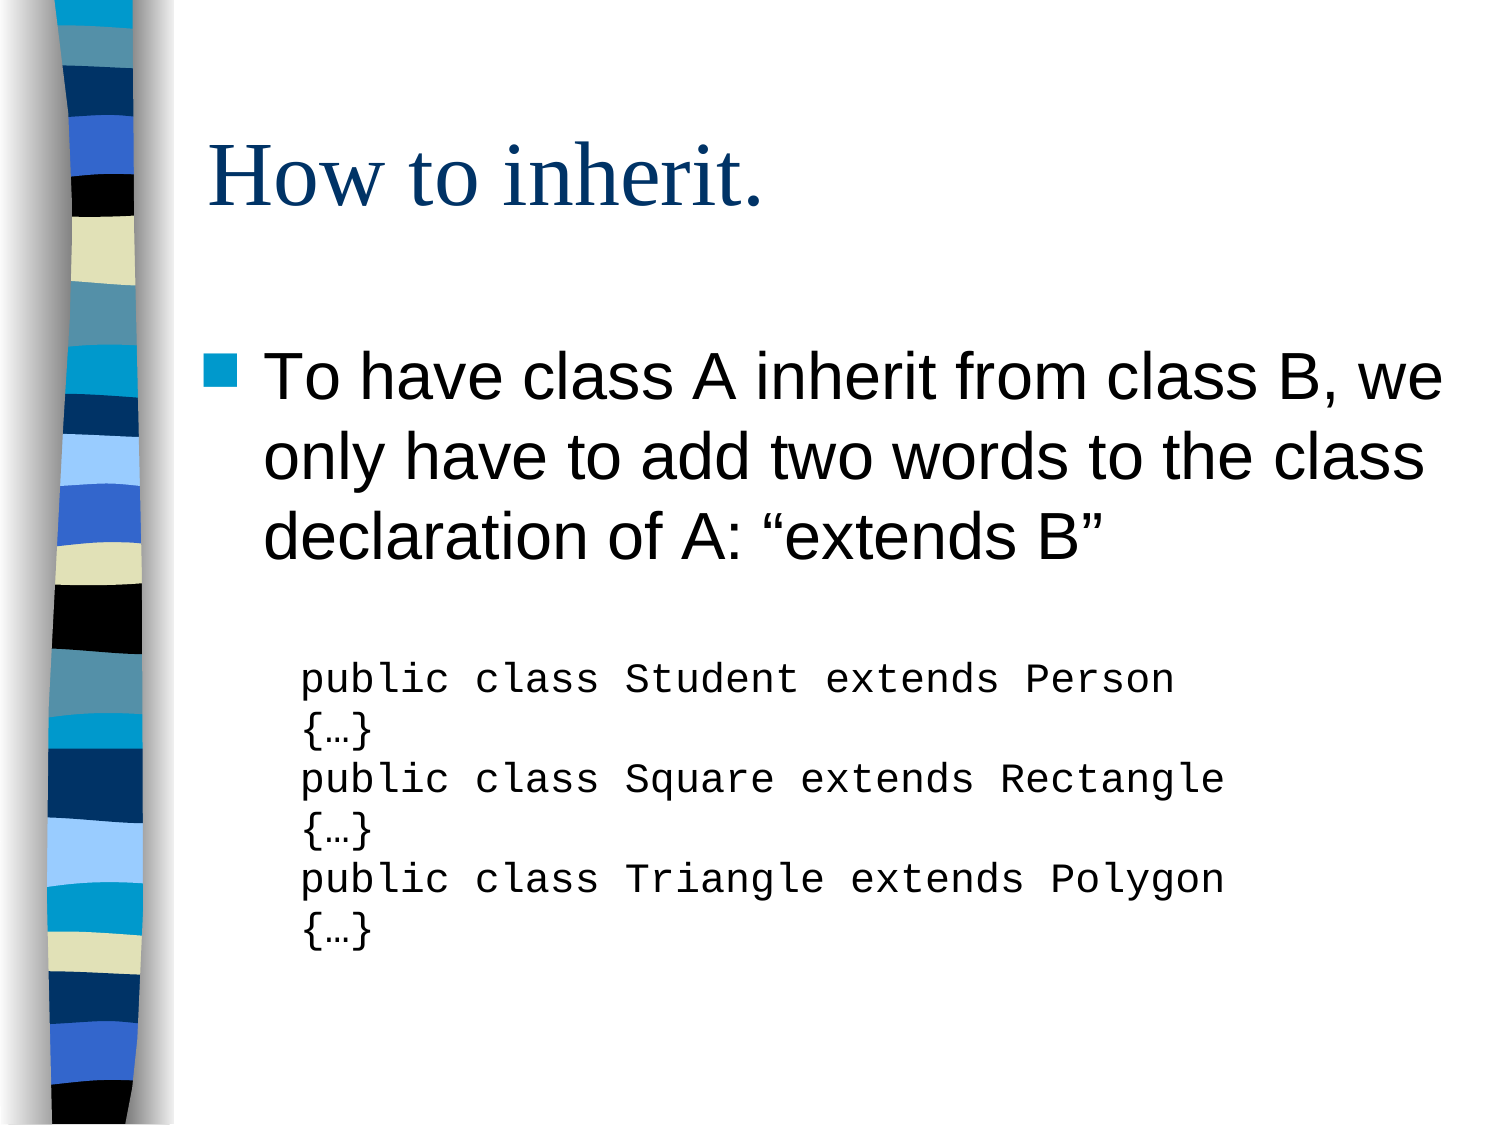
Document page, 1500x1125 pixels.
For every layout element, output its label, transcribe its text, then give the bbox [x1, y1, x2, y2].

title How to inherit. [192, 74, 1468, 263]
list To have class A inherit from class B, we only have to add two words to the class declaration of A: “extends B” [192, 324, 1468, 1000]
text_box public class Student extends Person {…} public class Square extends Rectangle {…} public class Triangle extends Polygon {…} [285, 643, 1240, 959]
